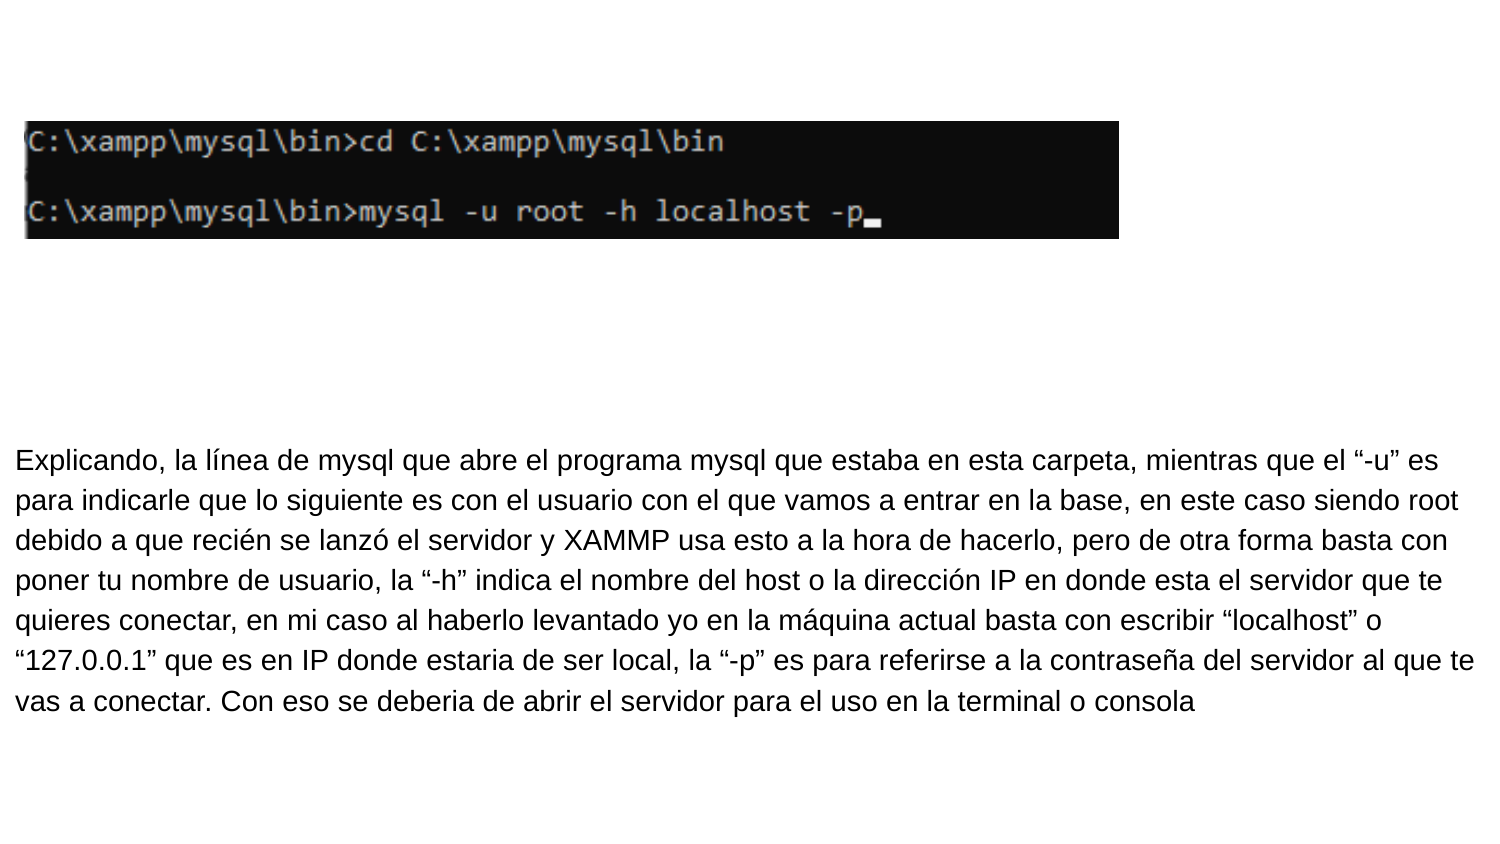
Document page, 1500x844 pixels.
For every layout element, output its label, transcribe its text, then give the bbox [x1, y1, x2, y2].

picture [24, 121, 1119, 239]
text_box Explicando, la línea de mysql que abre el programa mysql que estaba en esta carpeta, mientras que el “-u” es para indicarle que lo siguiente es con el usuario con el que vamos a entrar en la base, en este caso siendo root debido a que recién se lanzó el servidor y XAMMP usa esto a la hora de hacerlo, pero de otra forma basta con poner tu nombre de usuario, la “-h” indica el nombre del host o la dirección IP en donde esta el servidor que te quieres conectar, en mi caso al haberlo levantado yo en la máquina actual basta con escribir “localhost” o “127.0.0.1” que es en IP donde estaria de ser local, la “-p” es para referirse a la contraseña del servidor al que te vas a conectar. Con eso se deberia de abrir el servidor para el uso en la terminal o consola [0, 330, 1500, 823]
